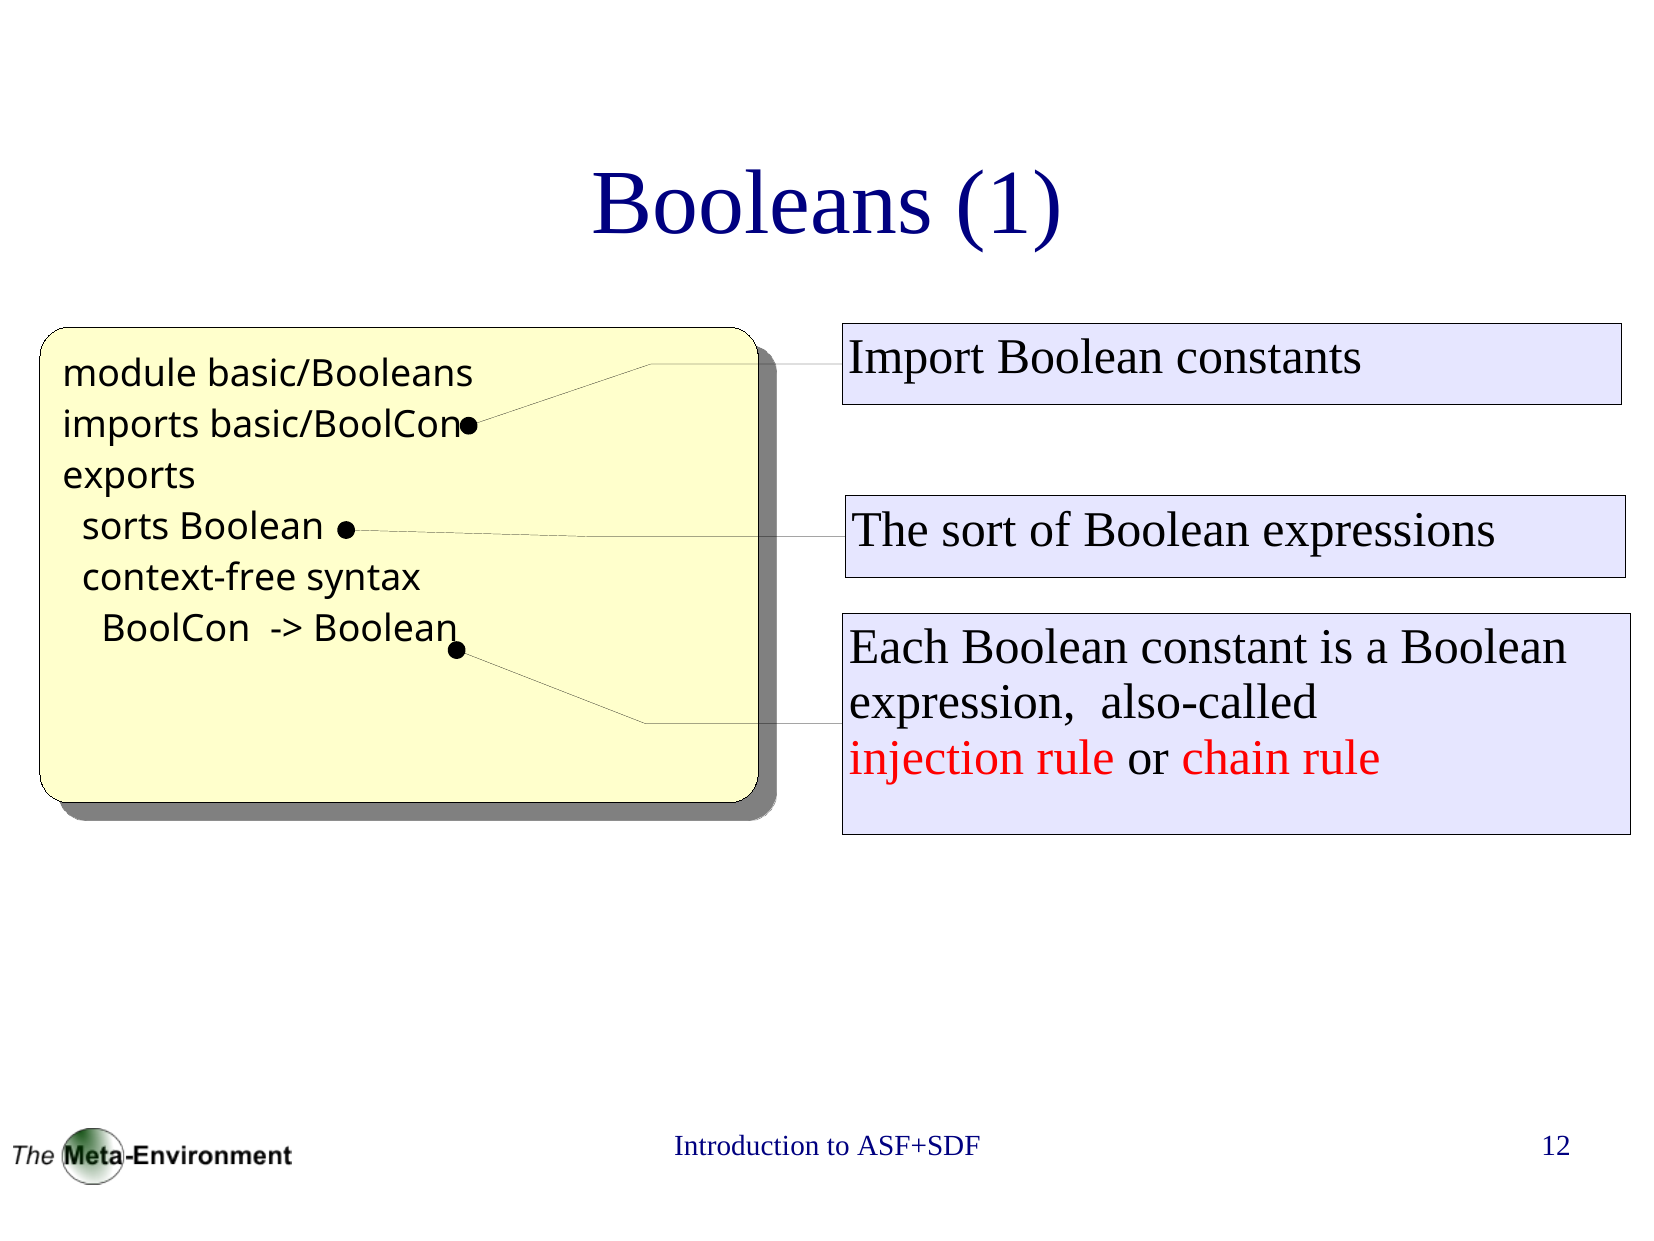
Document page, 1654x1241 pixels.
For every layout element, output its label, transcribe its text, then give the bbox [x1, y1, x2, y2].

text_box The sort of Boolean expressions [845, 495, 1626, 578]
picture [13, 1128, 292, 1185]
text_box Import Boolean constants [842, 323, 1622, 405]
title Booleans (1) [121, 99, 1534, 307]
text_box module basic/Booleans imports basic/BoolCon exports sorts Boolean context-free syntax BoolCon -> Boolean [47, 339, 623, 773]
text_box [39, 327, 759, 803]
text_box Each Boolean constant is a Boolean expression, also-called injection rule or chain rule [842, 613, 1631, 835]
